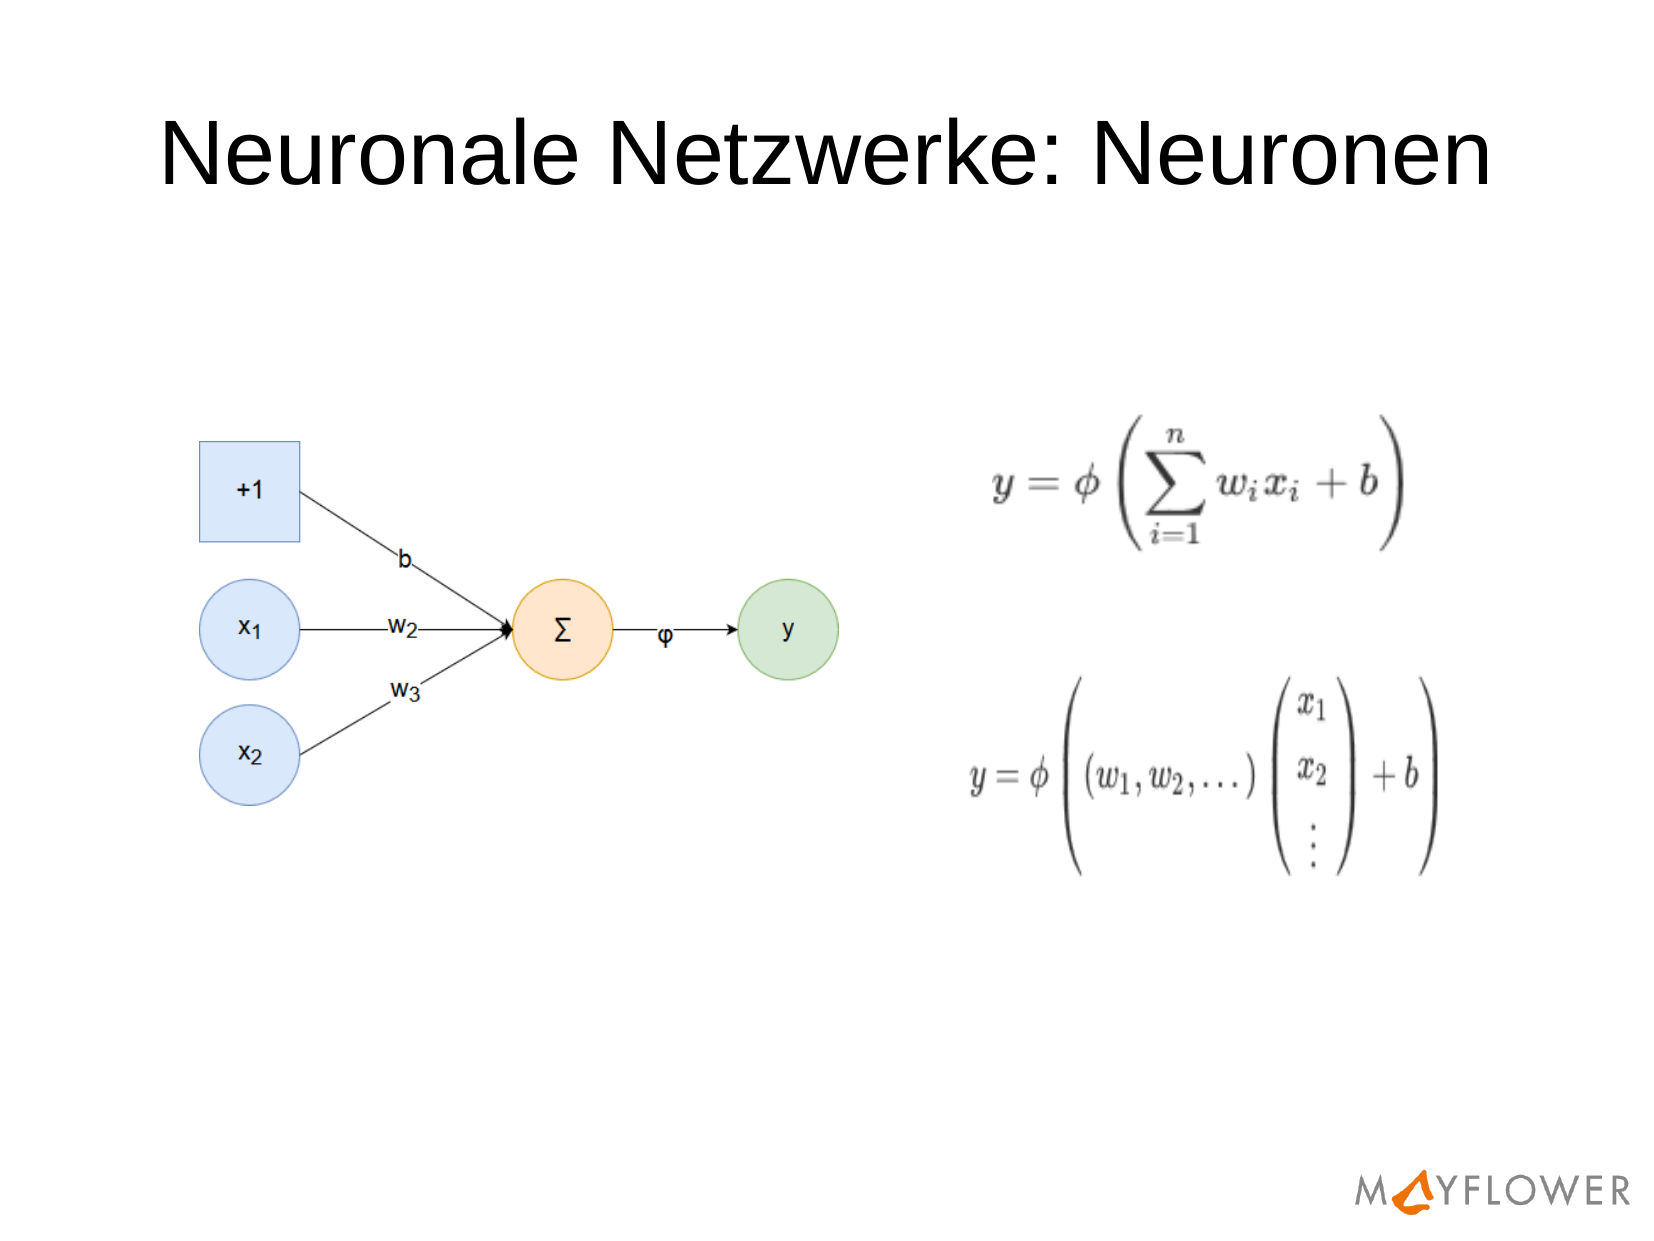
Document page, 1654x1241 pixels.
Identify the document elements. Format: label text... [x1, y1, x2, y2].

picture [199, 441, 1595, 879]
title Neuronale Netzwerke: Neuronen [82, 49, 1571, 257]
picture [992, 413, 1413, 556]
picture [1355, 1169, 1630, 1215]
